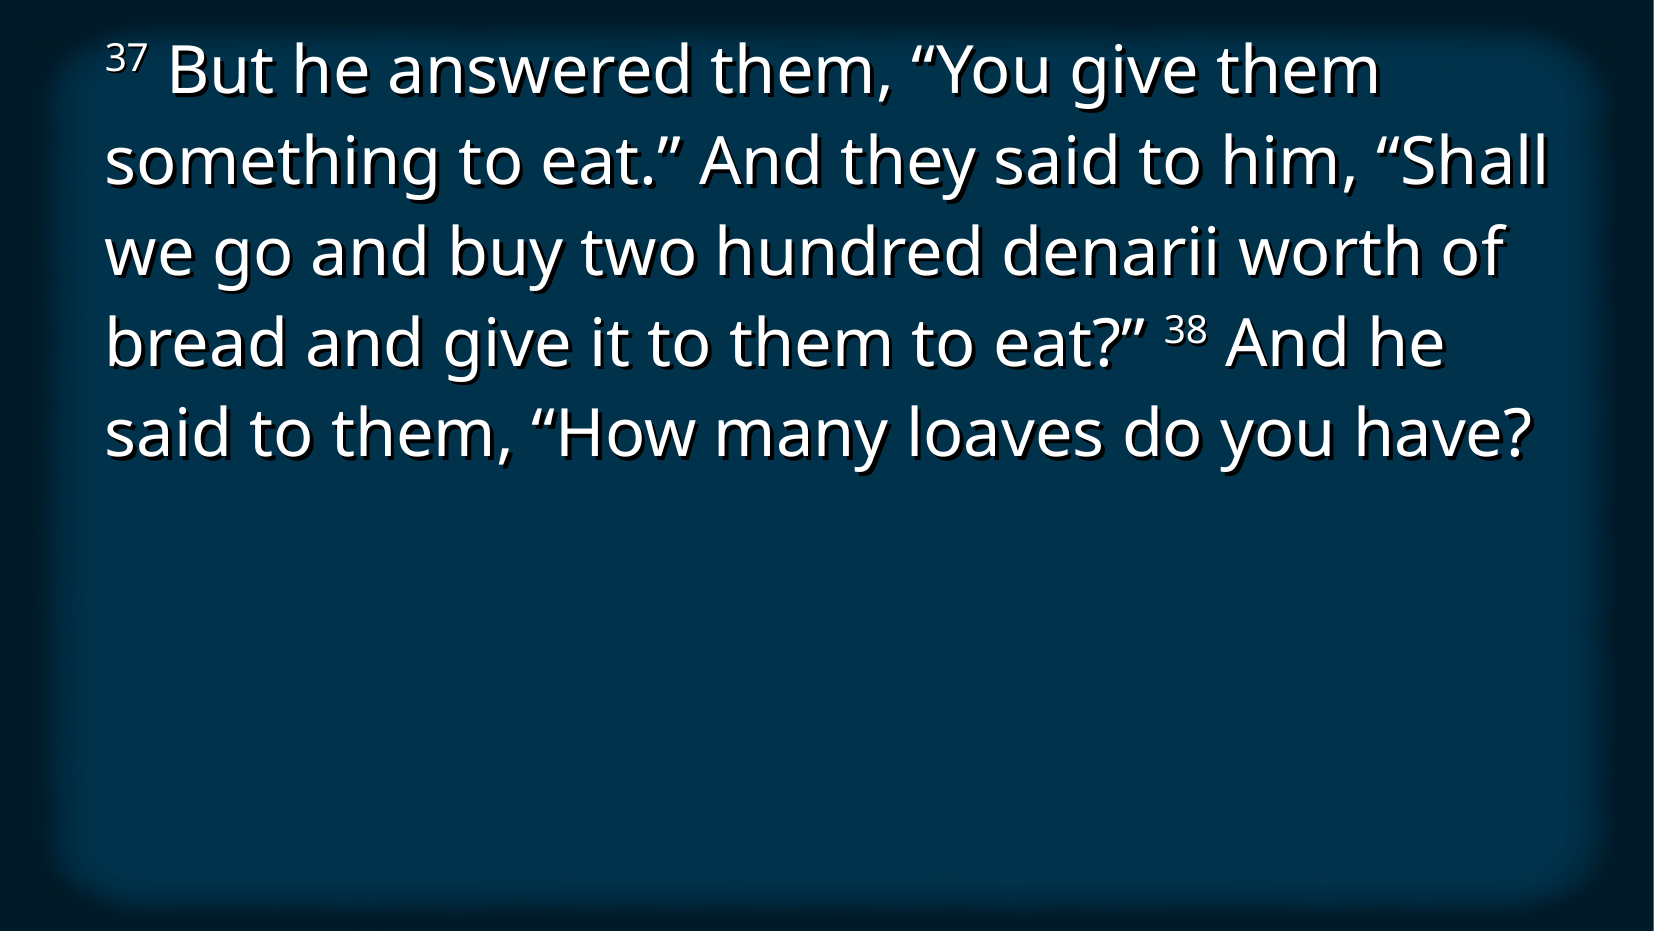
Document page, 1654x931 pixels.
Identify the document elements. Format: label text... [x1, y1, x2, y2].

picture [0, 0, 1654, 931]
text_box 37 But he answered them, “You give them something to eat.” And they said to him, “Shall we go and buy two hundred denarii worth of bread and give it to them to eat?” 38 And he said to them, “How many loaves do you have? [90, 15, 1576, 474]
